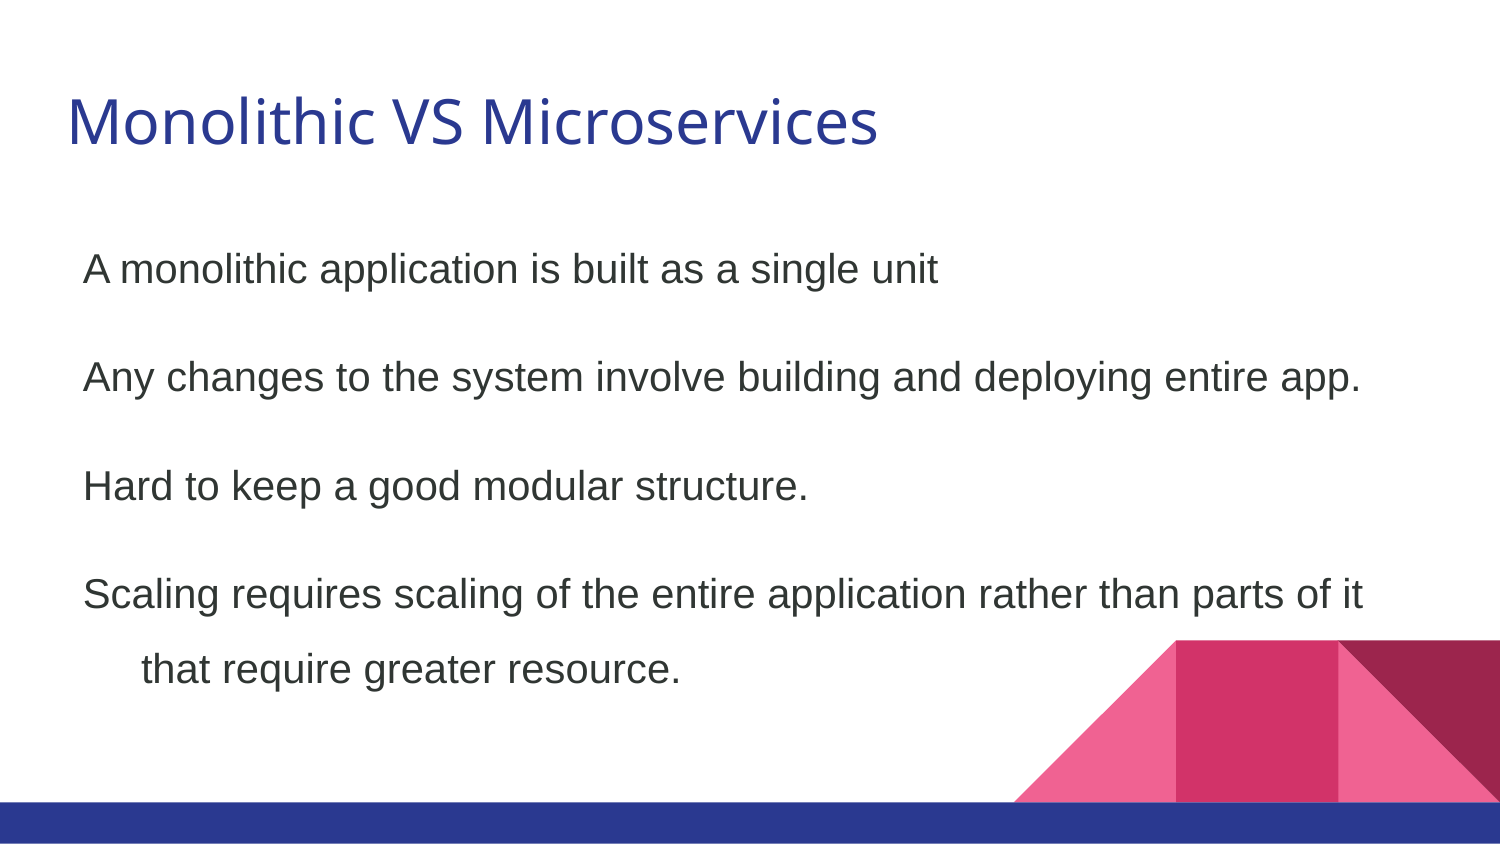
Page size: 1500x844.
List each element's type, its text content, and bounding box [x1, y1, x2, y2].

title Monolithic VS Microservices [51, 67, 1449, 167]
list A monolithic application is built as a single unit Any changes to the system involve building and deploying entire app. Hard to keep a good modular structure. Scaling requires scaling of the entire application rather than parts of it that require greater resource. [51, 201, 1449, 750]
